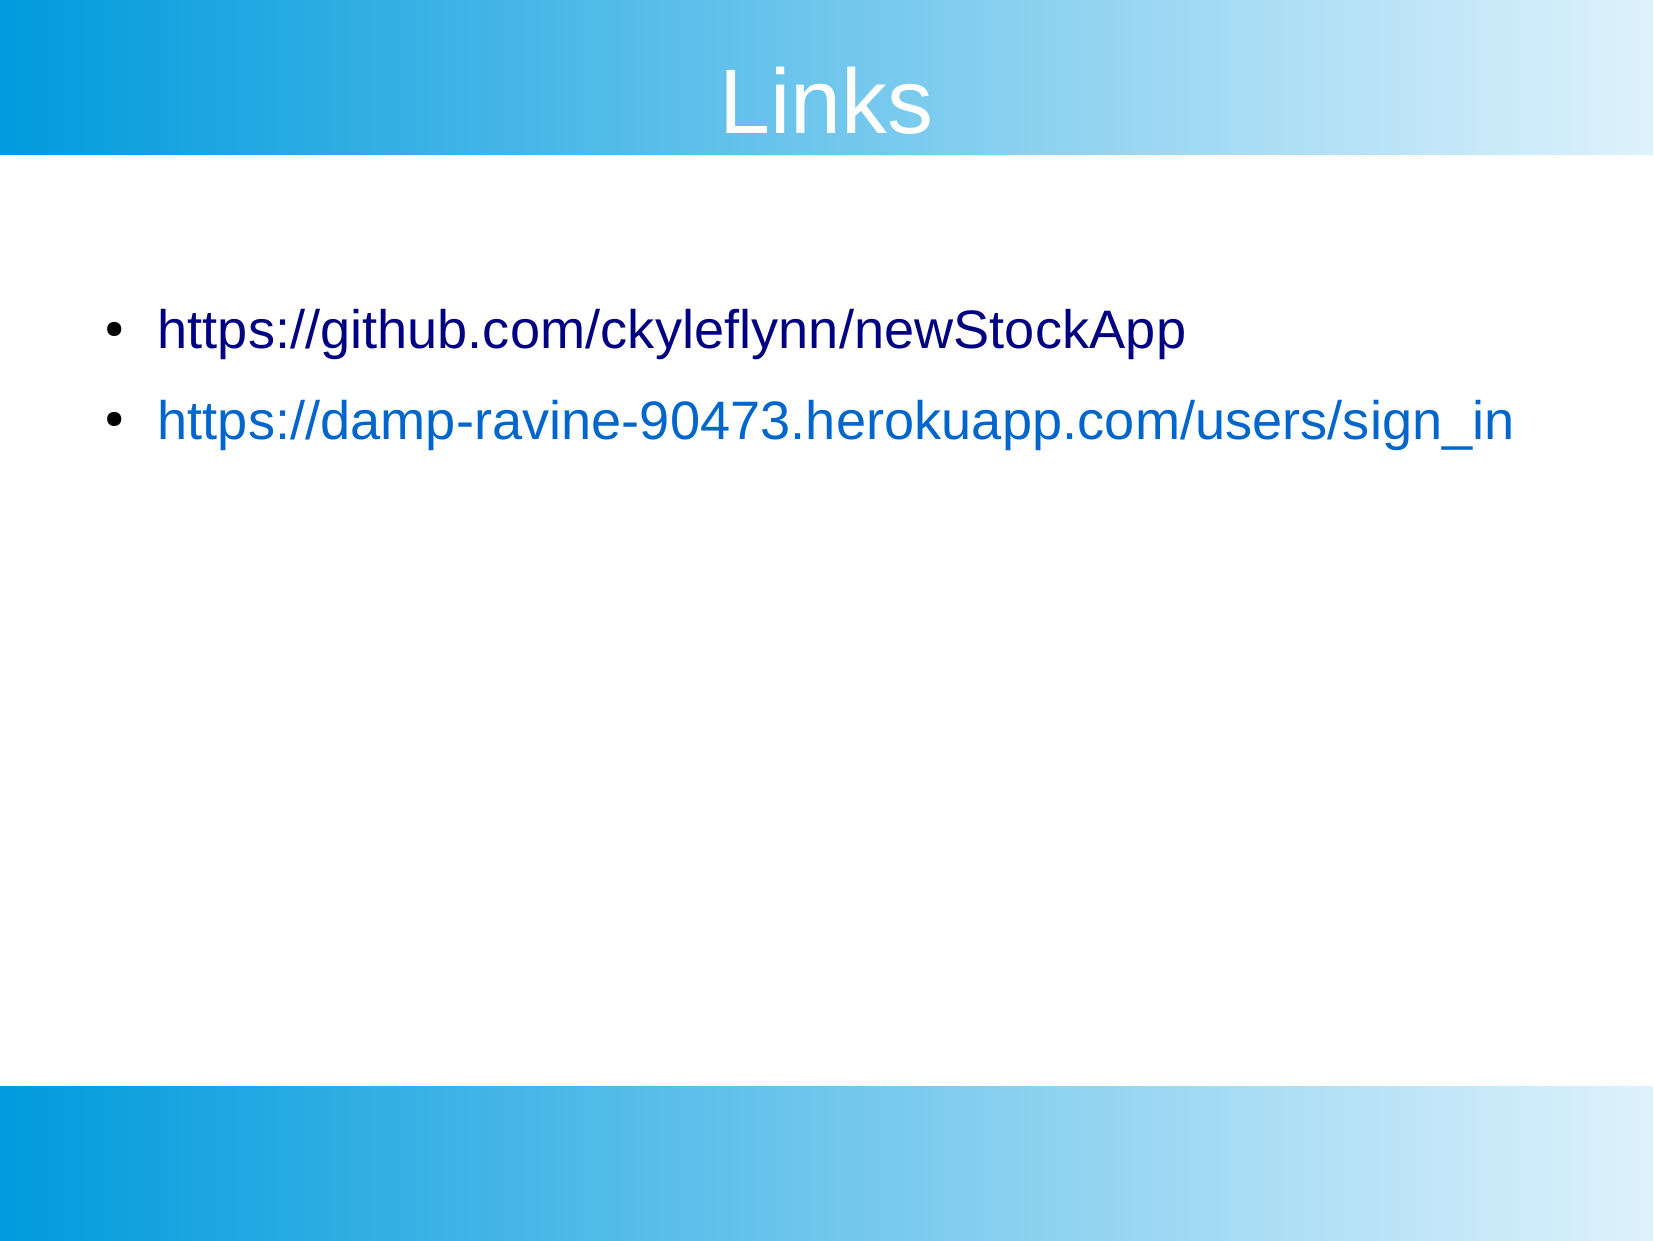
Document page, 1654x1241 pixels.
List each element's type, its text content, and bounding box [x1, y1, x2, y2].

title Links [82, 49, 1571, 155]
list https://github.com/ckyleflynn/newStockApp https://damp-ravine-90473.herokuapp.com/users/sign_in [86, 300, 1576, 1020]
